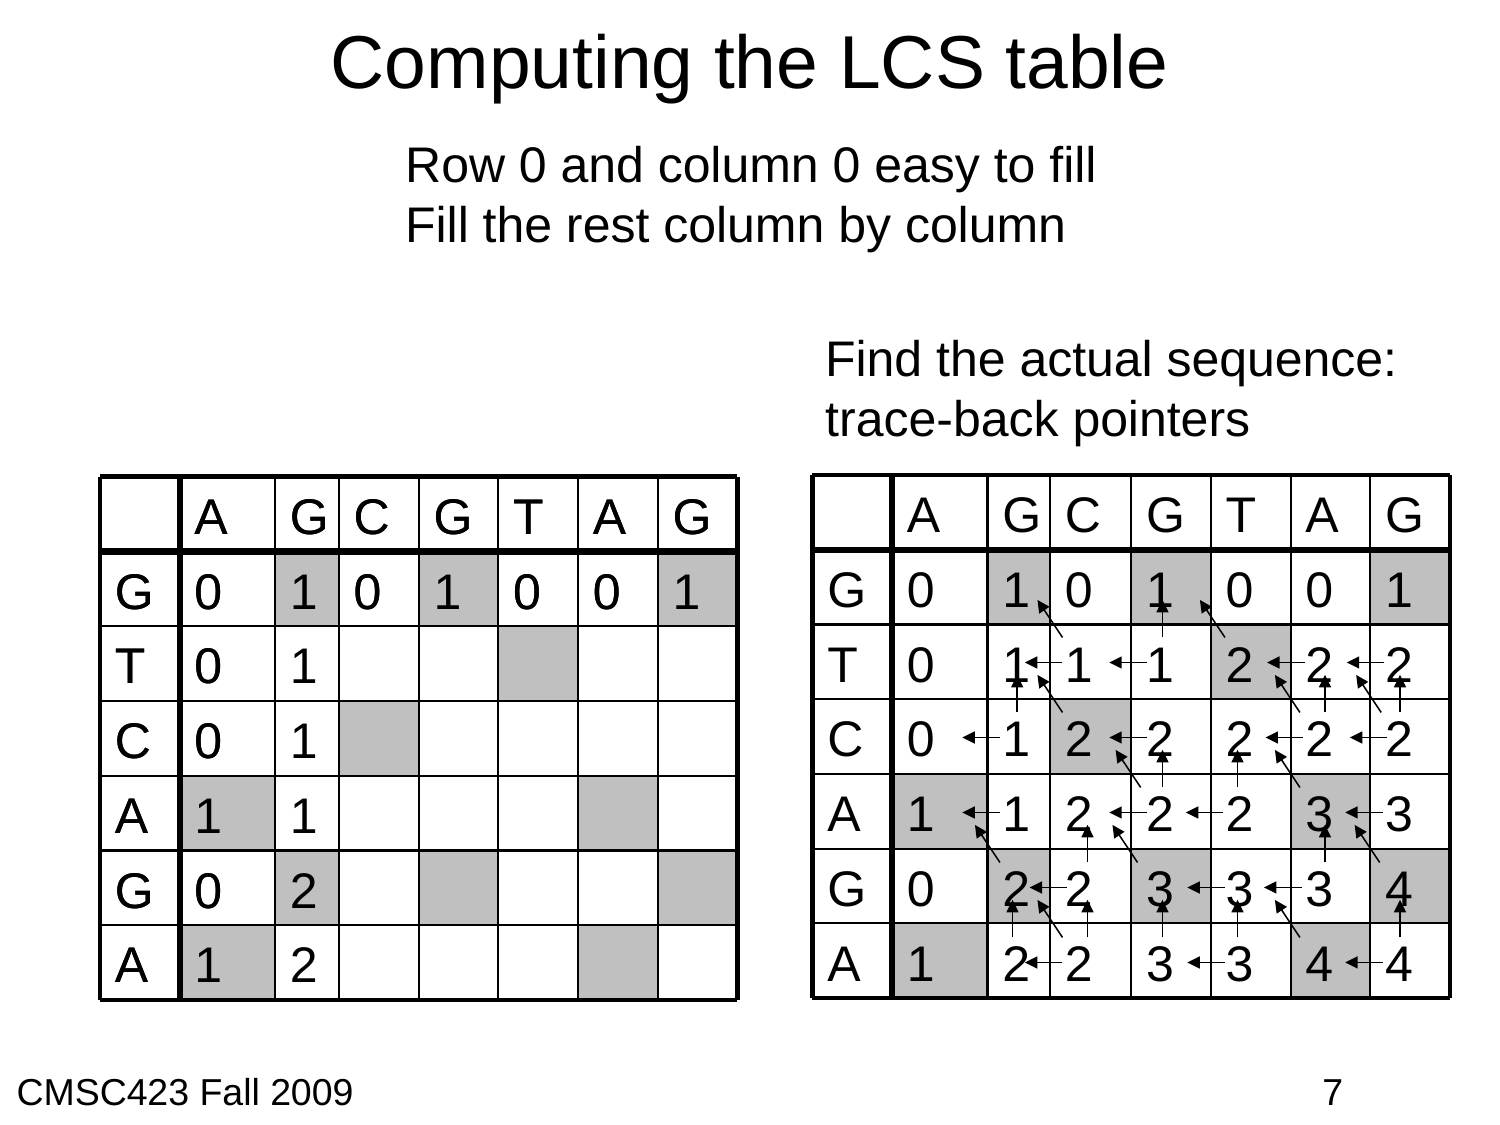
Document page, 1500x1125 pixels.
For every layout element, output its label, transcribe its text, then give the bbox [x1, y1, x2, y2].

text_box 3 [1132, 850, 1210, 922]
text_box 2 [989, 850, 1049, 922]
text_box 1 [989, 553, 1049, 623]
text_box [420, 852, 497, 924]
text_box 2 [1212, 775, 1290, 848]
text_box C [340, 479, 418, 548]
text_box G [276, 479, 338, 548]
text_box 0 [1051, 553, 1130, 623]
text_box 1 [276, 627, 338, 700]
text_box 4 [1371, 850, 1448, 922]
text_box 1 [183, 926, 274, 998]
text_box 4 [1371, 924, 1448, 996]
text_box [579, 926, 657, 998]
text_box 0 [1212, 553, 1290, 623]
text_box 3 [1212, 850, 1290, 922]
text_box T [1212, 477, 1290, 547]
text_box 0 [183, 852, 274, 924]
text_box 1 [276, 555, 338, 625]
text_box T [499, 479, 577, 548]
text_box 3 [1292, 775, 1369, 848]
text_box 1 [276, 702, 338, 775]
text_box 2 [1132, 775, 1210, 848]
text_box 2 [1212, 626, 1290, 698]
text_box G [659, 479, 735, 548]
text_box 2 [276, 926, 338, 998]
text_box 0 [1292, 553, 1369, 623]
text_box 2 [1132, 700, 1210, 773]
text_box C [1051, 477, 1130, 547]
text_box 1 [183, 777, 274, 849]
text_box 1 [1371, 553, 1448, 623]
text_box 1 [1132, 553, 1210, 623]
text_box 0 [895, 700, 986, 773]
text_box [579, 777, 657, 849]
text_box 3 [1371, 775, 1448, 848]
text_box 1 [895, 775, 986, 848]
text_box 2 [1051, 775, 1130, 848]
text_box T [102, 627, 177, 700]
text_box 3 [1212, 924, 1290, 996]
text_box G [102, 852, 177, 924]
text_box 1 [420, 555, 497, 625]
text_box A [1292, 477, 1369, 547]
text_box 2 [1371, 700, 1448, 773]
text_box 3 [1132, 924, 1210, 996]
text_box [499, 627, 577, 700]
text_box 2 [1051, 700, 1130, 773]
text_box A [579, 479, 657, 548]
text_box 0 [340, 555, 418, 625]
text_box G [815, 553, 889, 623]
text_box G [1132, 477, 1210, 547]
text_box A [183, 479, 274, 548]
text_box 4 [1390, 878, 1402, 895]
text_box C [102, 702, 177, 775]
text_box G [102, 555, 177, 625]
text_box [659, 852, 735, 924]
text_box A [815, 924, 889, 996]
text_box 1 [659, 555, 735, 625]
text_box A [815, 775, 889, 848]
text_box 0 [183, 627, 274, 700]
text_box 2 [1292, 700, 1369, 773]
text_box 2 [1371, 626, 1448, 698]
text_box 2 [1051, 850, 1130, 922]
text_box 0 [183, 555, 274, 625]
text_box 2 [989, 924, 1049, 996]
text_box A [102, 777, 177, 849]
text_box 0 [895, 553, 986, 623]
text_box 2 [1212, 700, 1290, 773]
text_box 1 [989, 775, 1049, 848]
text_box [340, 702, 418, 775]
text_box 1 [276, 777, 338, 849]
text_box 0 [499, 555, 577, 625]
text_box 0 [579, 555, 657, 625]
text_box 1 [989, 700, 1049, 773]
text_box A [895, 477, 986, 547]
text_box 1 [1132, 626, 1210, 698]
text_box A [102, 926, 177, 998]
text_box 4 [1292, 924, 1369, 996]
text_box 3 [1292, 850, 1369, 922]
text_box T [815, 626, 889, 698]
text_box 1 [989, 626, 1049, 698]
text_box 0 [183, 702, 274, 775]
title Computing the LCS table [0, 12, 1500, 113]
text_box 0 [895, 850, 986, 922]
text_box Row 0 and column 0 easy to fill Fill the rest column by column [390, 124, 1112, 261]
text_box G [815, 850, 889, 922]
text_box 2 [1292, 626, 1369, 698]
text_box C [815, 700, 889, 773]
text_box 2 [1051, 924, 1130, 996]
text_box 0 [895, 626, 986, 698]
text_box G [989, 477, 1049, 547]
text_box 1 [895, 924, 986, 996]
text_box 2 [276, 852, 338, 924]
text_box G [1371, 477, 1448, 547]
text_box 1 [1051, 626, 1130, 698]
text_box G [420, 479, 497, 548]
text_box Find the actual sequence: trace-back pointers [810, 318, 1413, 455]
